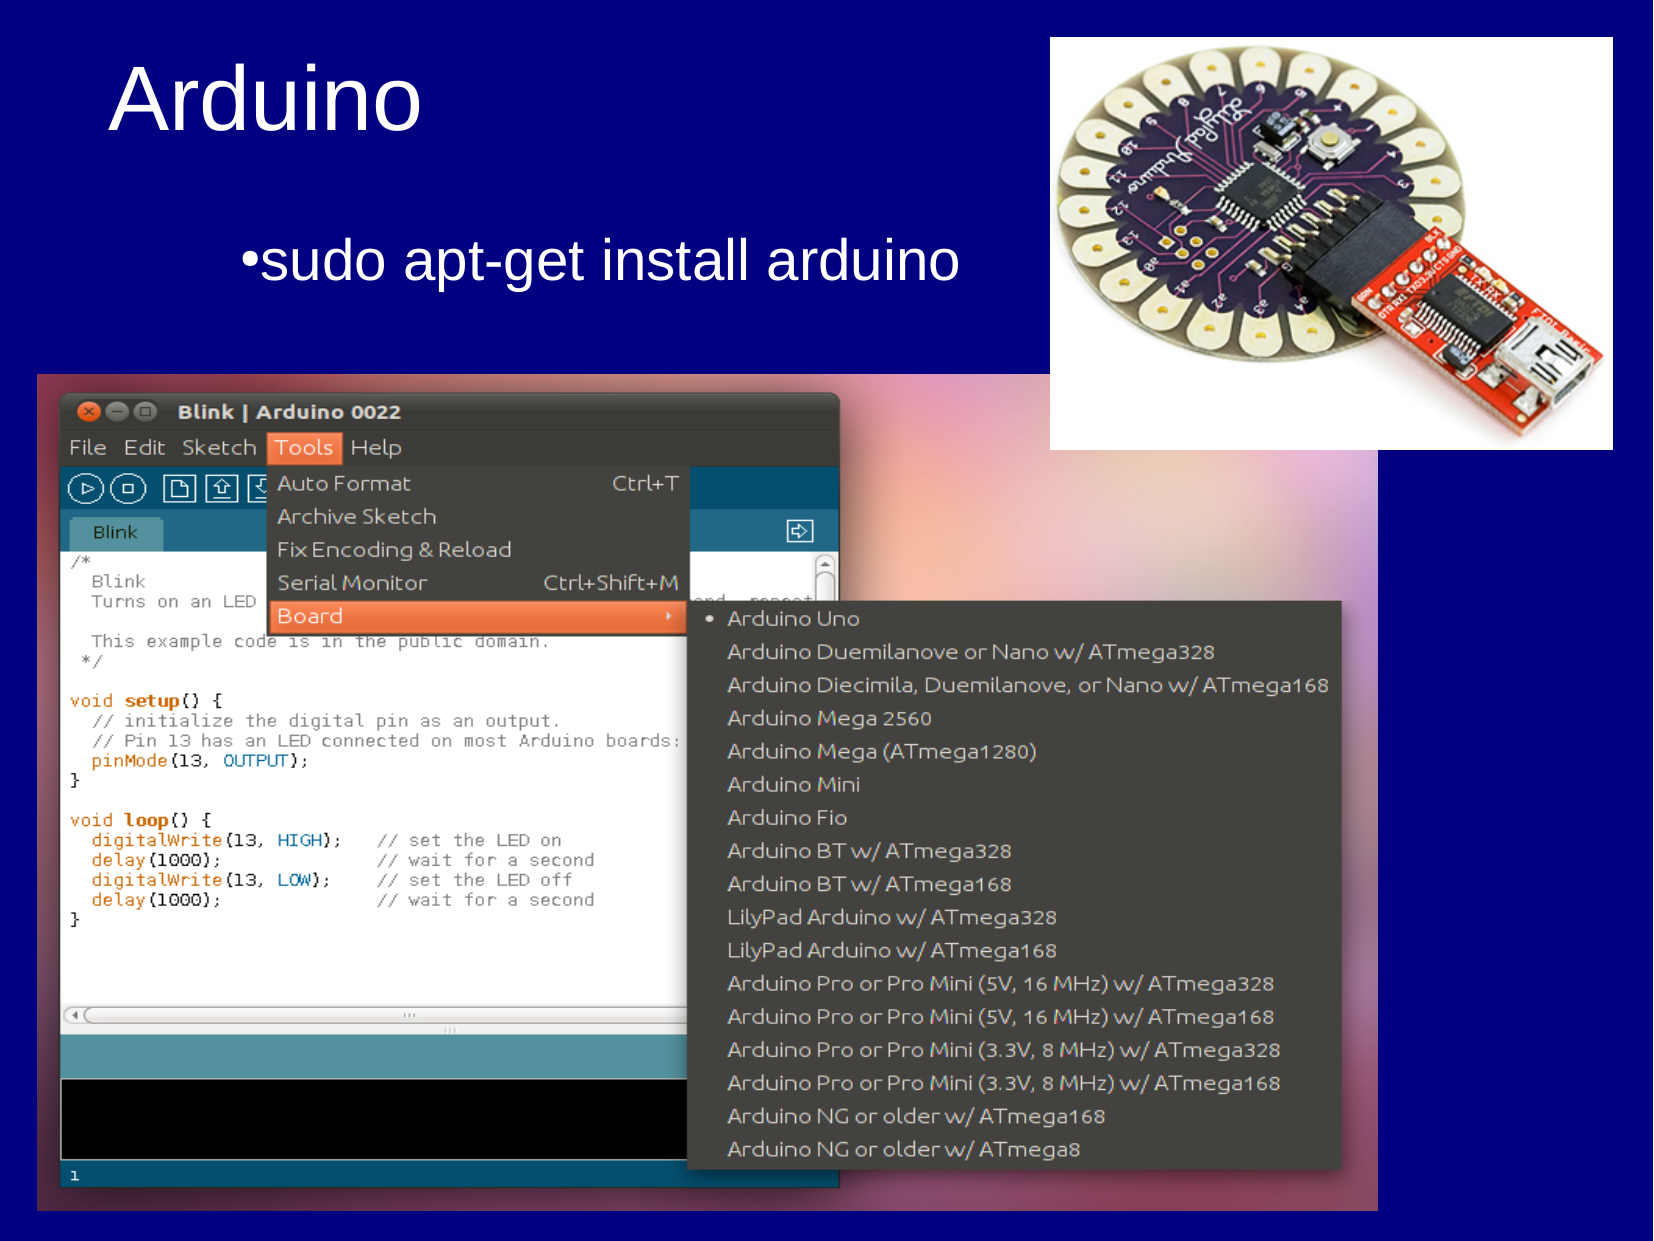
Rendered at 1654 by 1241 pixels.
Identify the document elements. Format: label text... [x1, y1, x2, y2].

title Arduino [45, 47, 488, 151]
text_box sudo apt-get install arduino [225, 220, 978, 301]
picture [37, 37, 1613, 1211]
